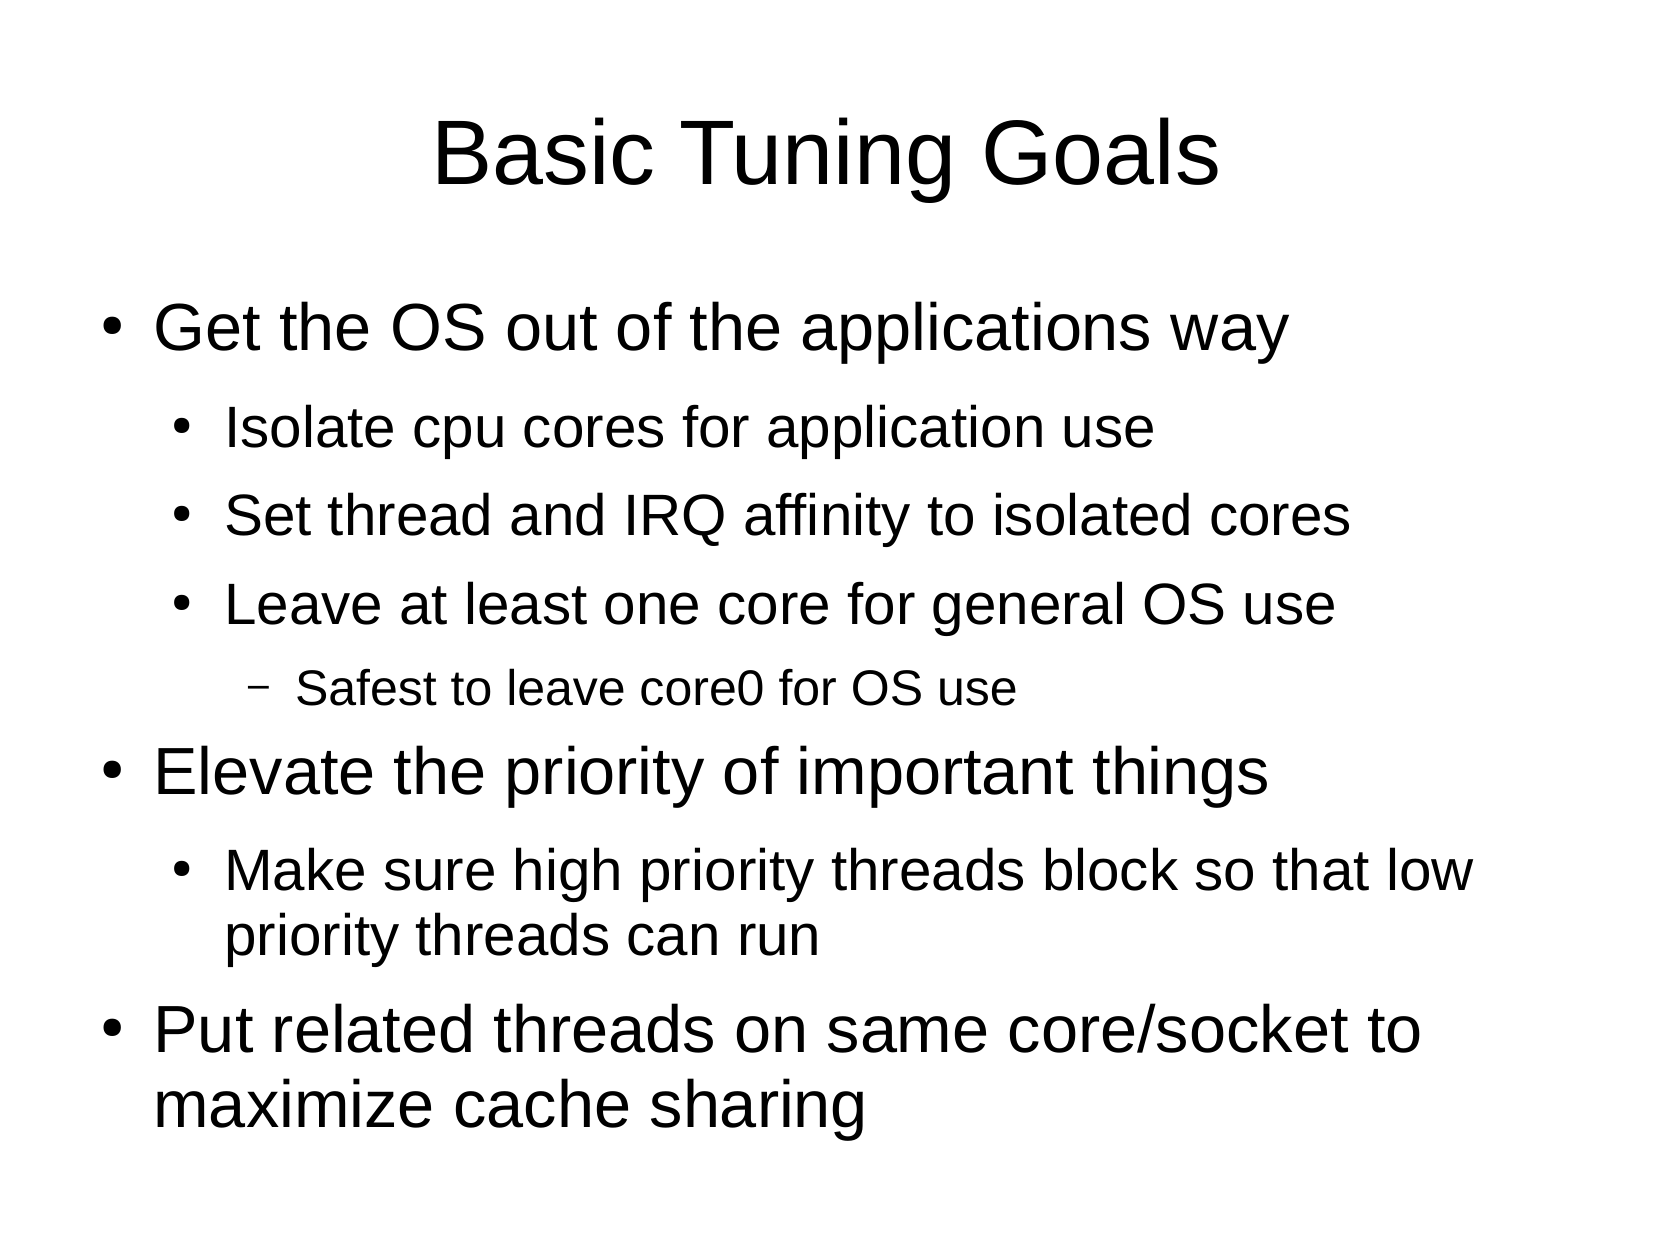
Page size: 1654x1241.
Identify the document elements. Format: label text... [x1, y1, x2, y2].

list Get the OS out of the applications way Isolate cpu cores for application use Set thread and IRQ affinity to isolated cores Leave at least one core for general OS use Safest to leave core0 for OS use Elevate the priority of important things Make sure high priority threads block so that low priority threads can run Put related threads on same core/socket to maximize cache sharing [82, 290, 1571, 1142]
title Basic Tuning Goals [82, 56, 1571, 250]
